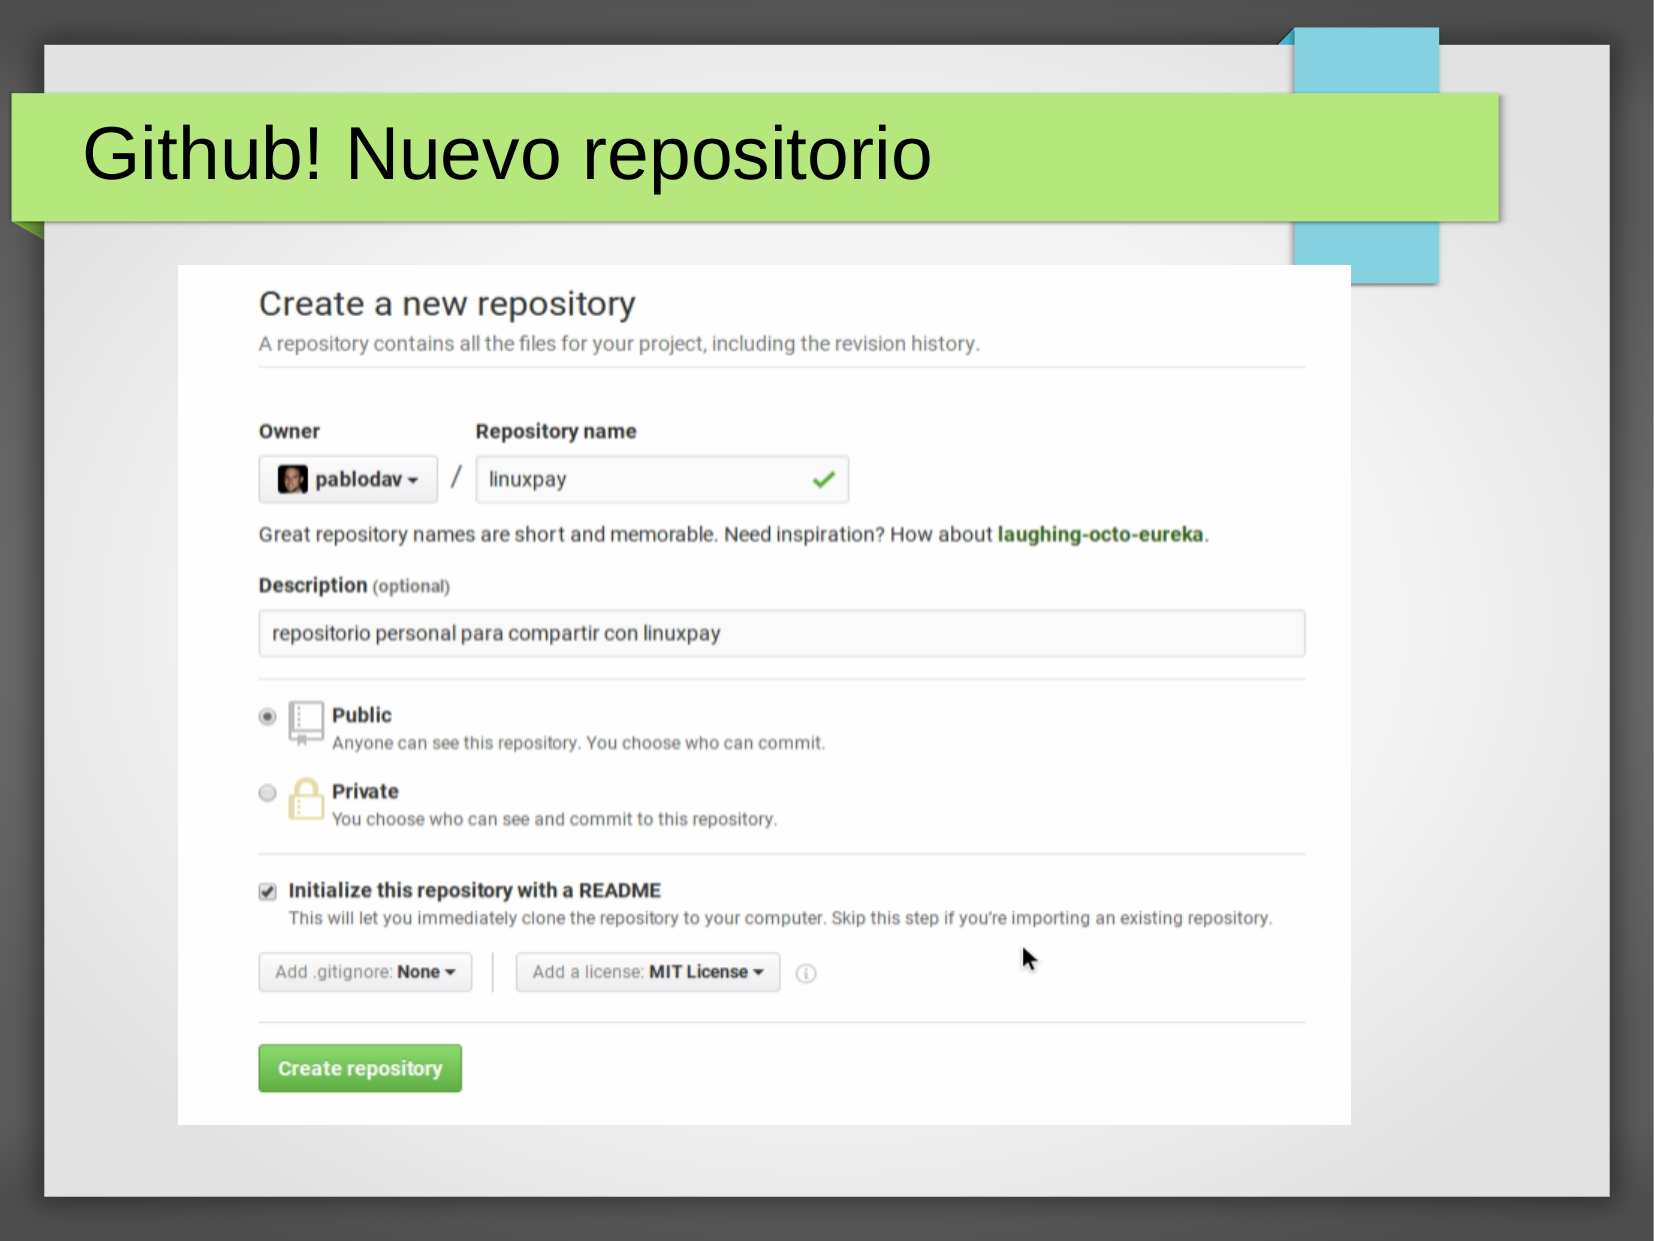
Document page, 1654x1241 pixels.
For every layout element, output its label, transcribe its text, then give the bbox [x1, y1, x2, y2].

title Github! Nuevo repositorio [82, 94, 1264, 213]
picture [0, 0, 1654, 1241]
